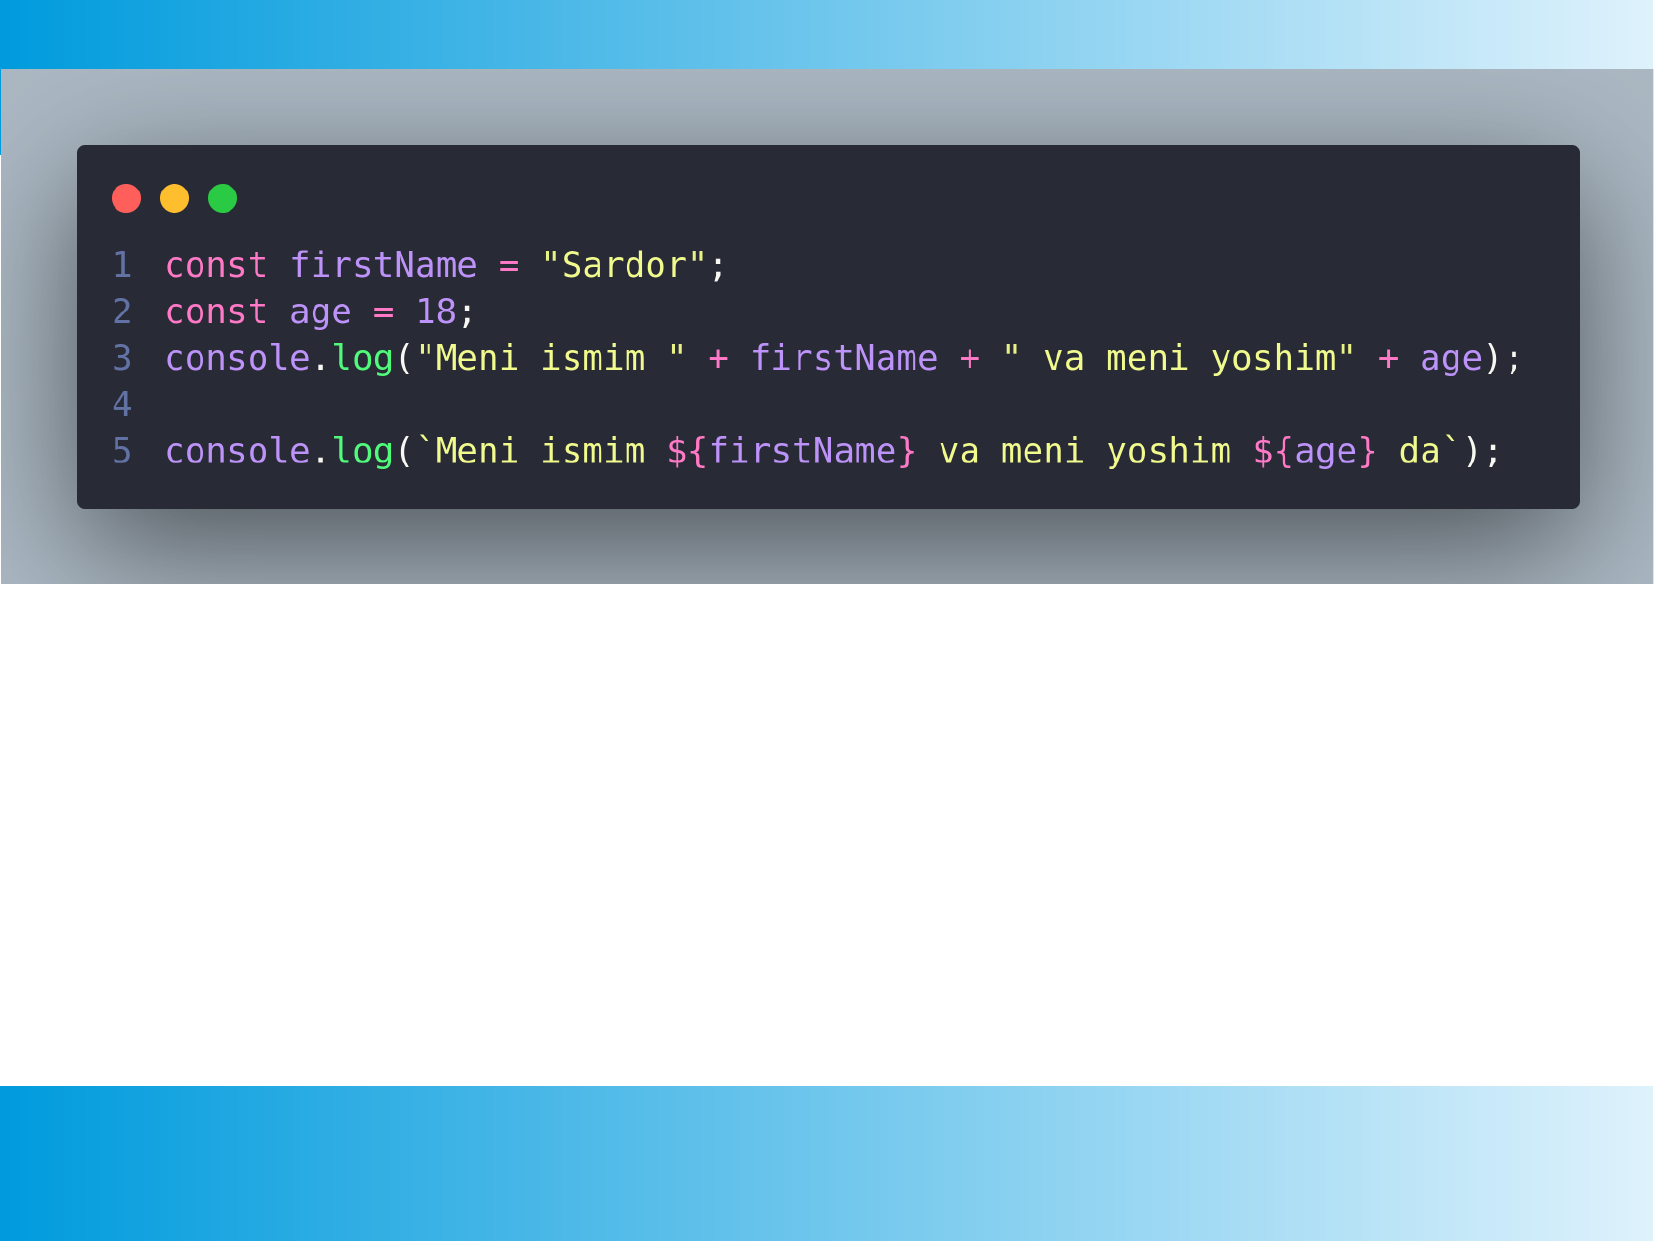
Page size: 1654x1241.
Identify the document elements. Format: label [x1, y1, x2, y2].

picture [1, 0, 1654, 584]
